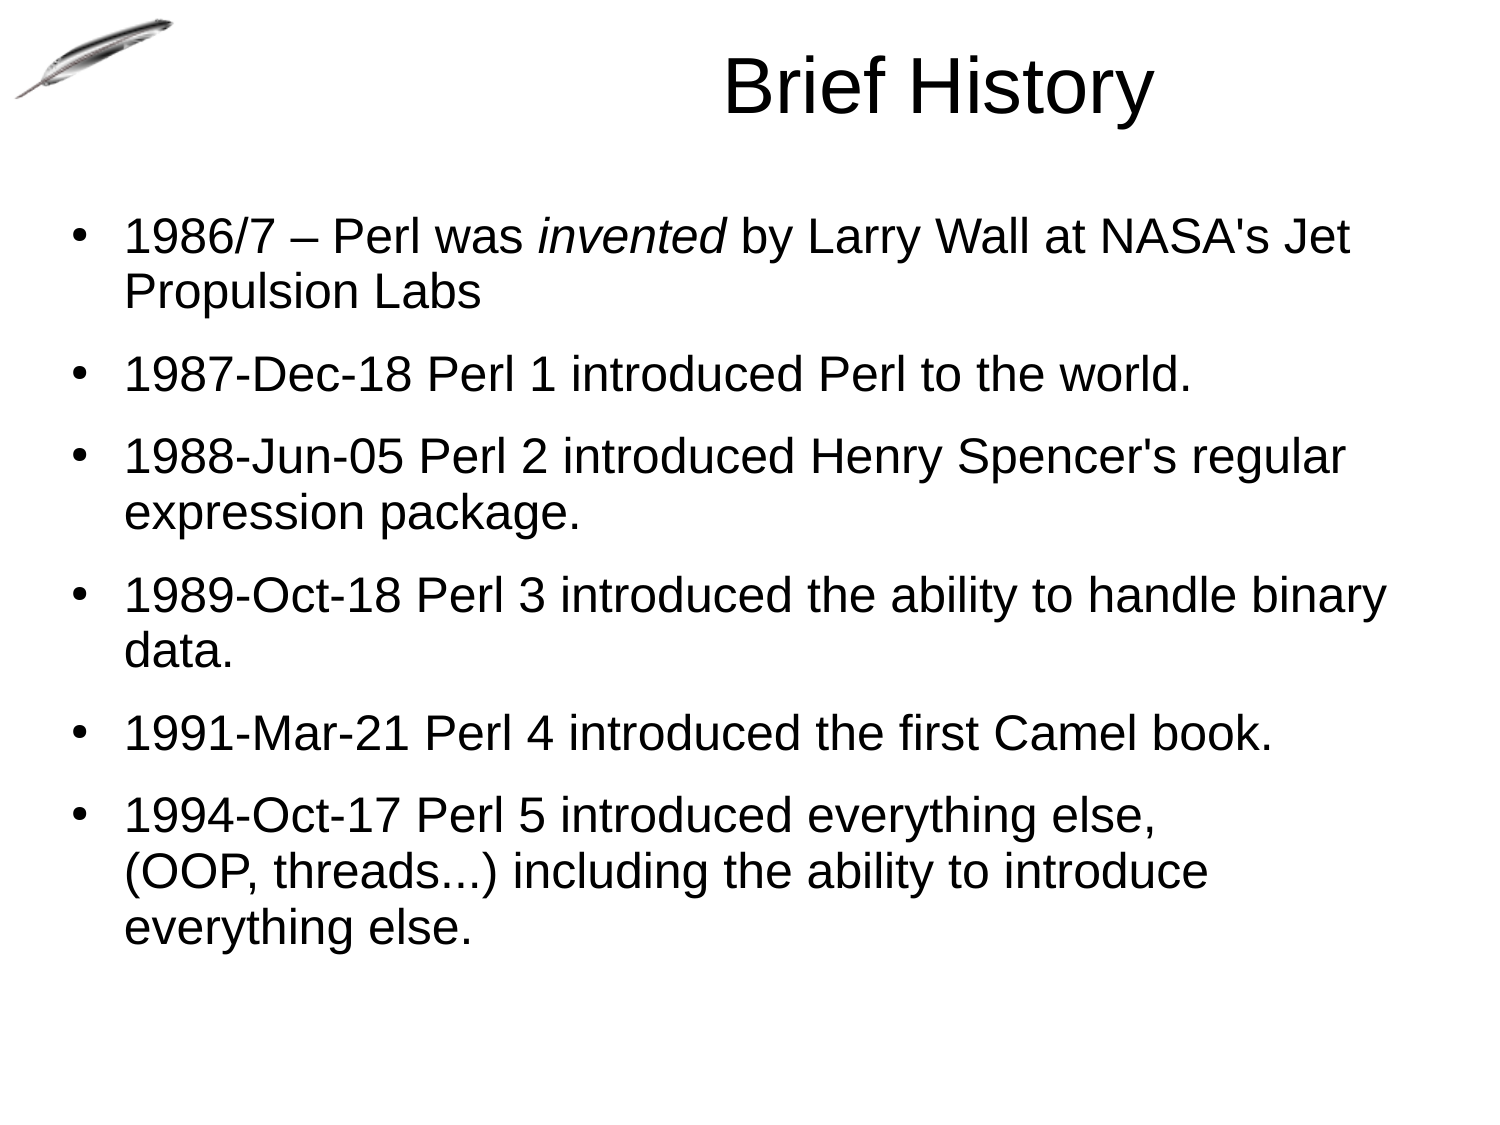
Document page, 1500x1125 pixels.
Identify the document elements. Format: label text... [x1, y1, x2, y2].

list 1986/7 – Perl was invented by Larry Wall at NASA's Jet Propulsion Labs 1987-Dec-18 Perl 1 introduced Perl to the world. 1988-Jun-05 Perl 2 introduced Henry Spencer's regular expression package. 1989-Oct-18 Perl 3 introduced the ability to handle binary data. 1991-Mar-21 Perl 4 introduced the first Camel book. 1994-Oct-17 Perl 5 introduced everything else, (OOP, threads...) including the ability to introduce everything else. [53, 207, 1447, 1084]
picture [11, 17, 179, 101]
title Brief History [419, 0, 1459, 176]
